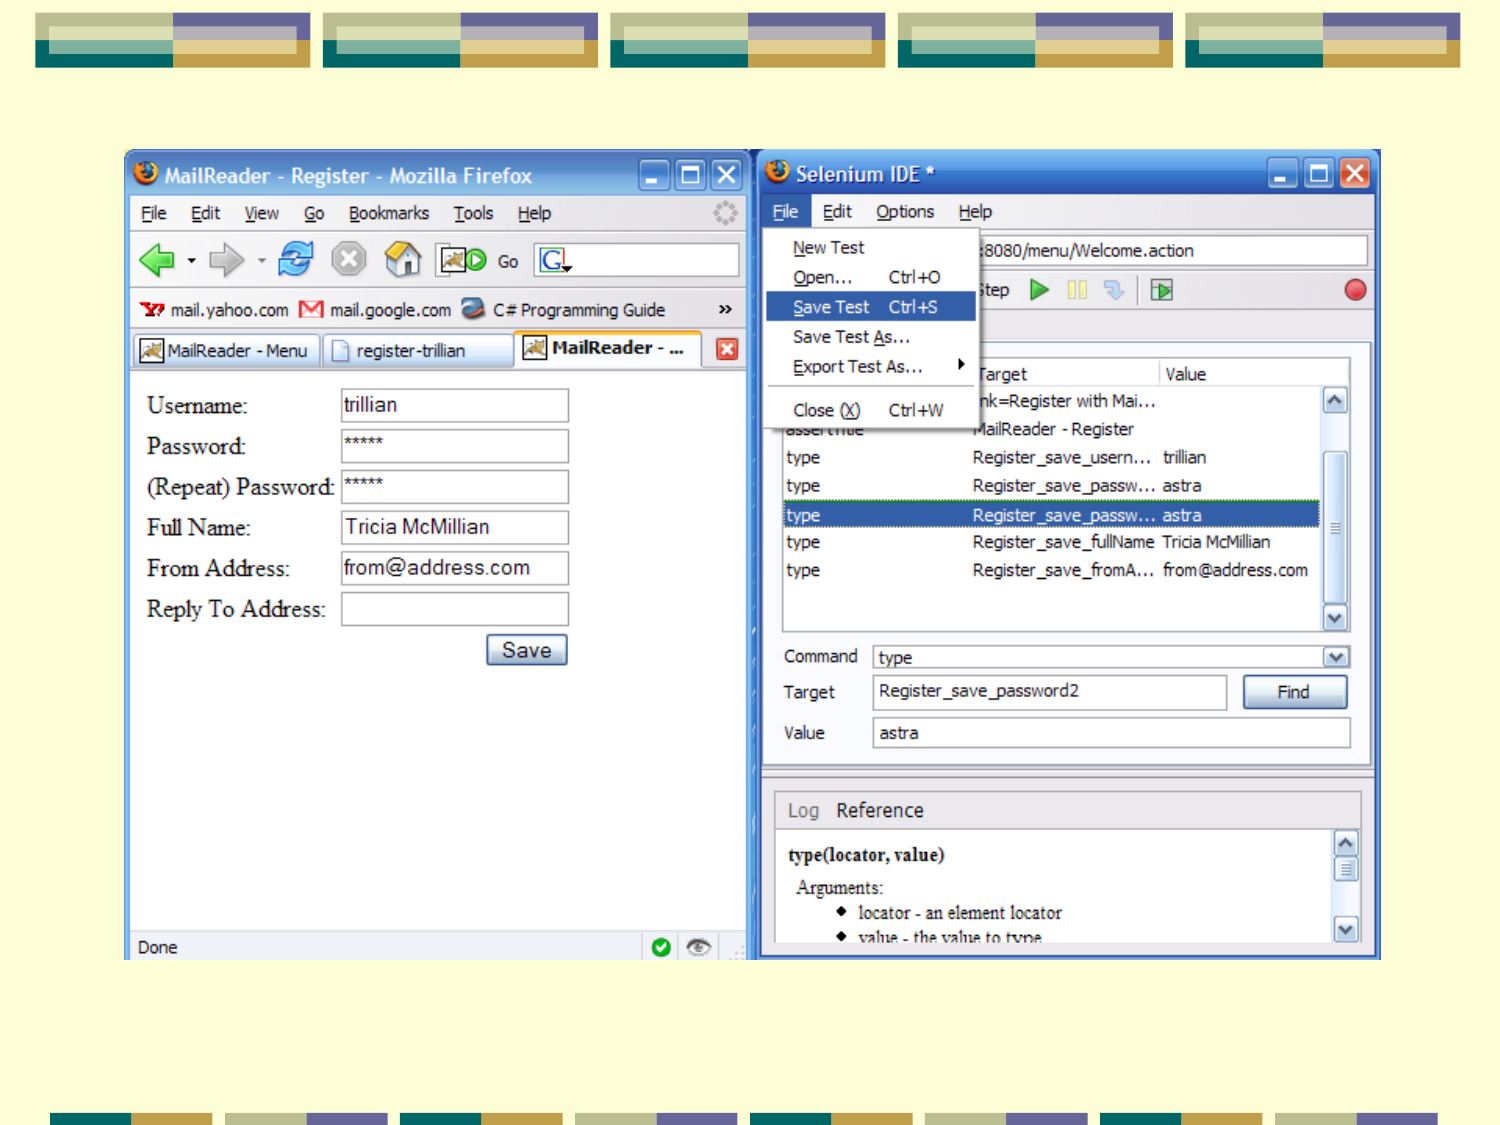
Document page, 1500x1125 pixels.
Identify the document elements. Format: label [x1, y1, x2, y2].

picture [124, 149, 1381, 960]
